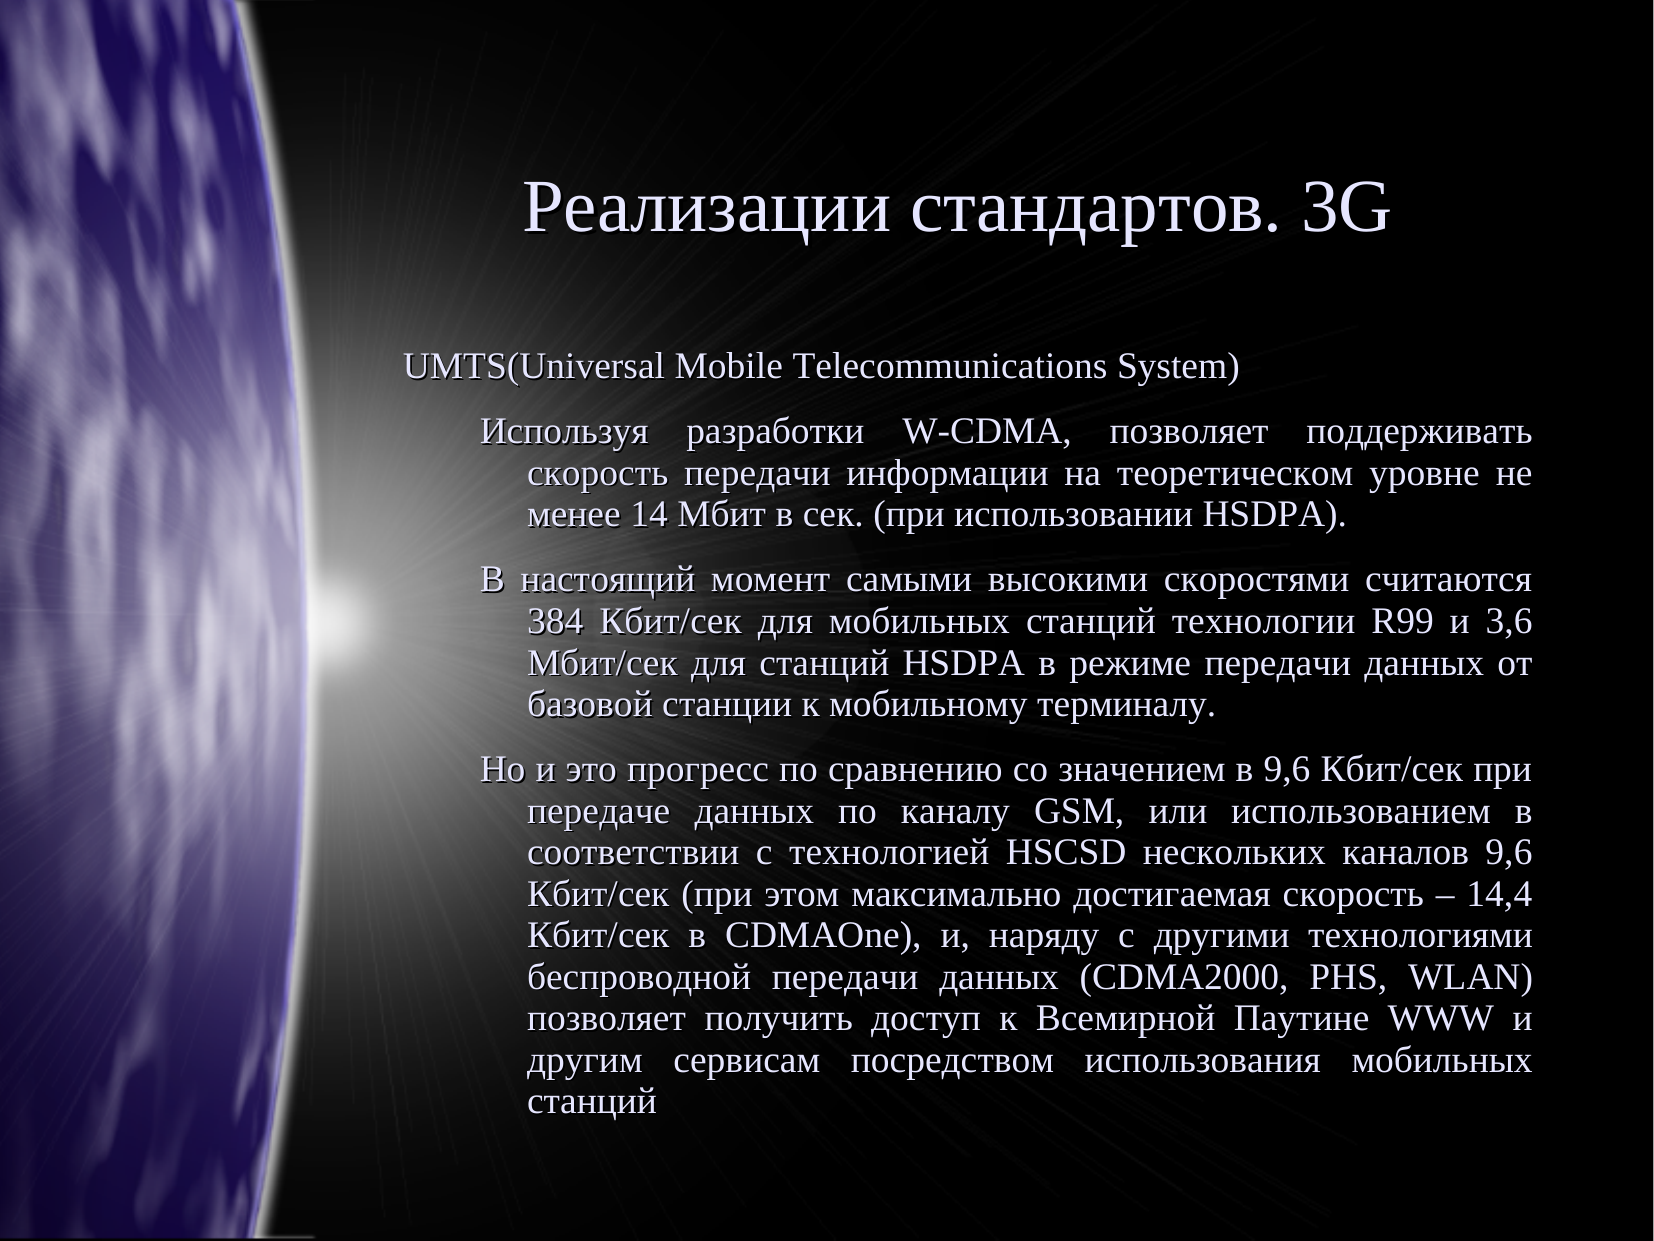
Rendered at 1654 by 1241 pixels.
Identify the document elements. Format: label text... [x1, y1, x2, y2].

title Реализации стандартов. 3G [383, 102, 1534, 311]
list UMTS(Universal Mobile Telecommunications System) Используя разработки W-CDMA, позволяет поддерживать скорость передачи информации на теоретическом уровне не менее 14 Мбит в сек. (при использовании HSDPA). В настоящий момент самыми высокими скоростями считаются 384 Кбит/сек для мобильных станций технологии R99 и 3,6 Мбит/сек для станций HSDPA в режиме передачи данных от базовой станции к мобильному терминалу. Но и это прогресс по сравнению со значением в 9,6 Кбит/сек при передаче данных по каналу GSM, или использованием в соответствии с технологией HSCSD нескольких каналов 9,6 Кбит/сек (при этом максимально достигаемая скорость – 14,4 Кбит/сек в CDMAOne), и, наряду с другими технологиями беспроводной передачи данных (CDMA2000, PHS, WLAN) позволяет получить доступ к Всемирной Паутине WWW и другим сервисам посредством использования мобильных станций [385, 344, 1534, 1139]
picture [0, 0, 1654, 1241]
